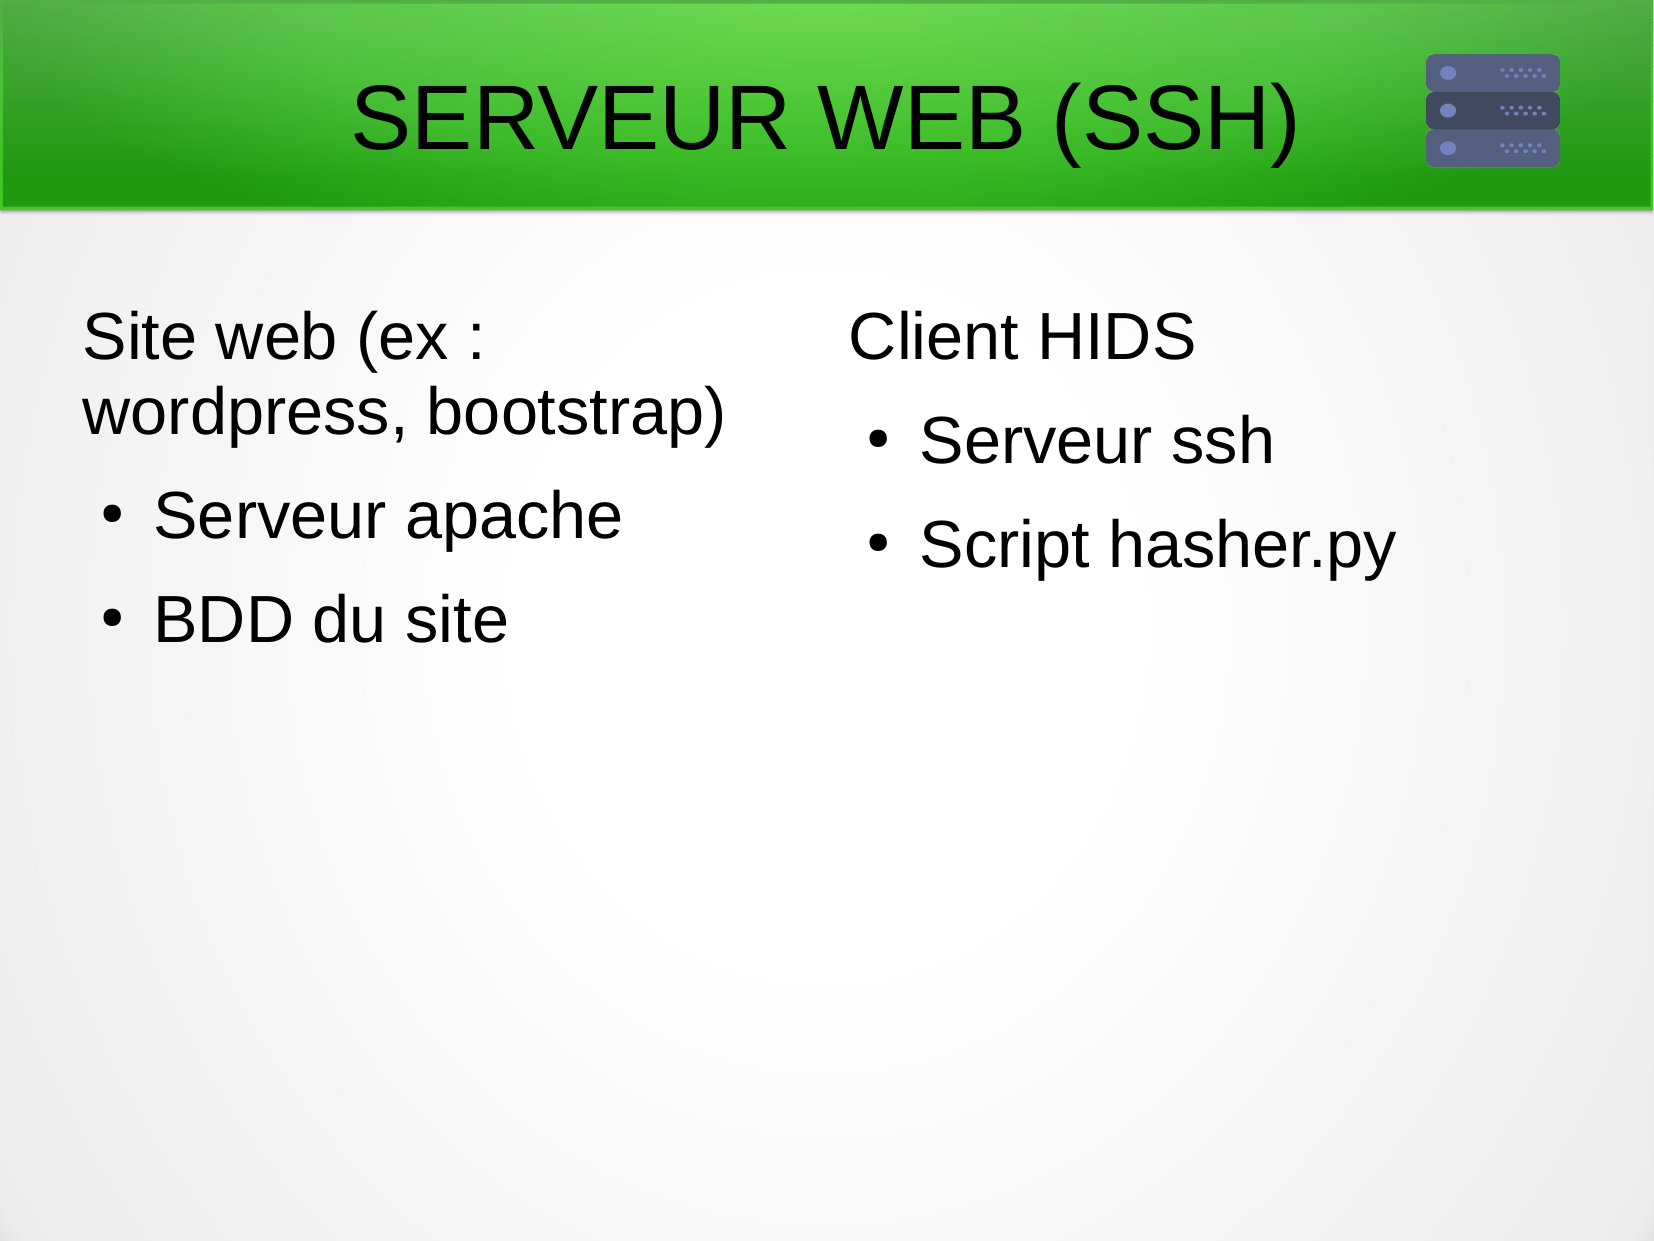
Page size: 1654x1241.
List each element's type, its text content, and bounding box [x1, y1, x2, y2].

list Client HIDS Serveur ssh Script hasher.py [848, 299, 1568, 1019]
picture [1426, 53, 1560, 168]
title SERVEUR WEB (SSH) [82, 47, 1571, 189]
list Site web (ex : wordpress, bootstrap) Serveur apache BDD du site [82, 299, 809, 1019]
